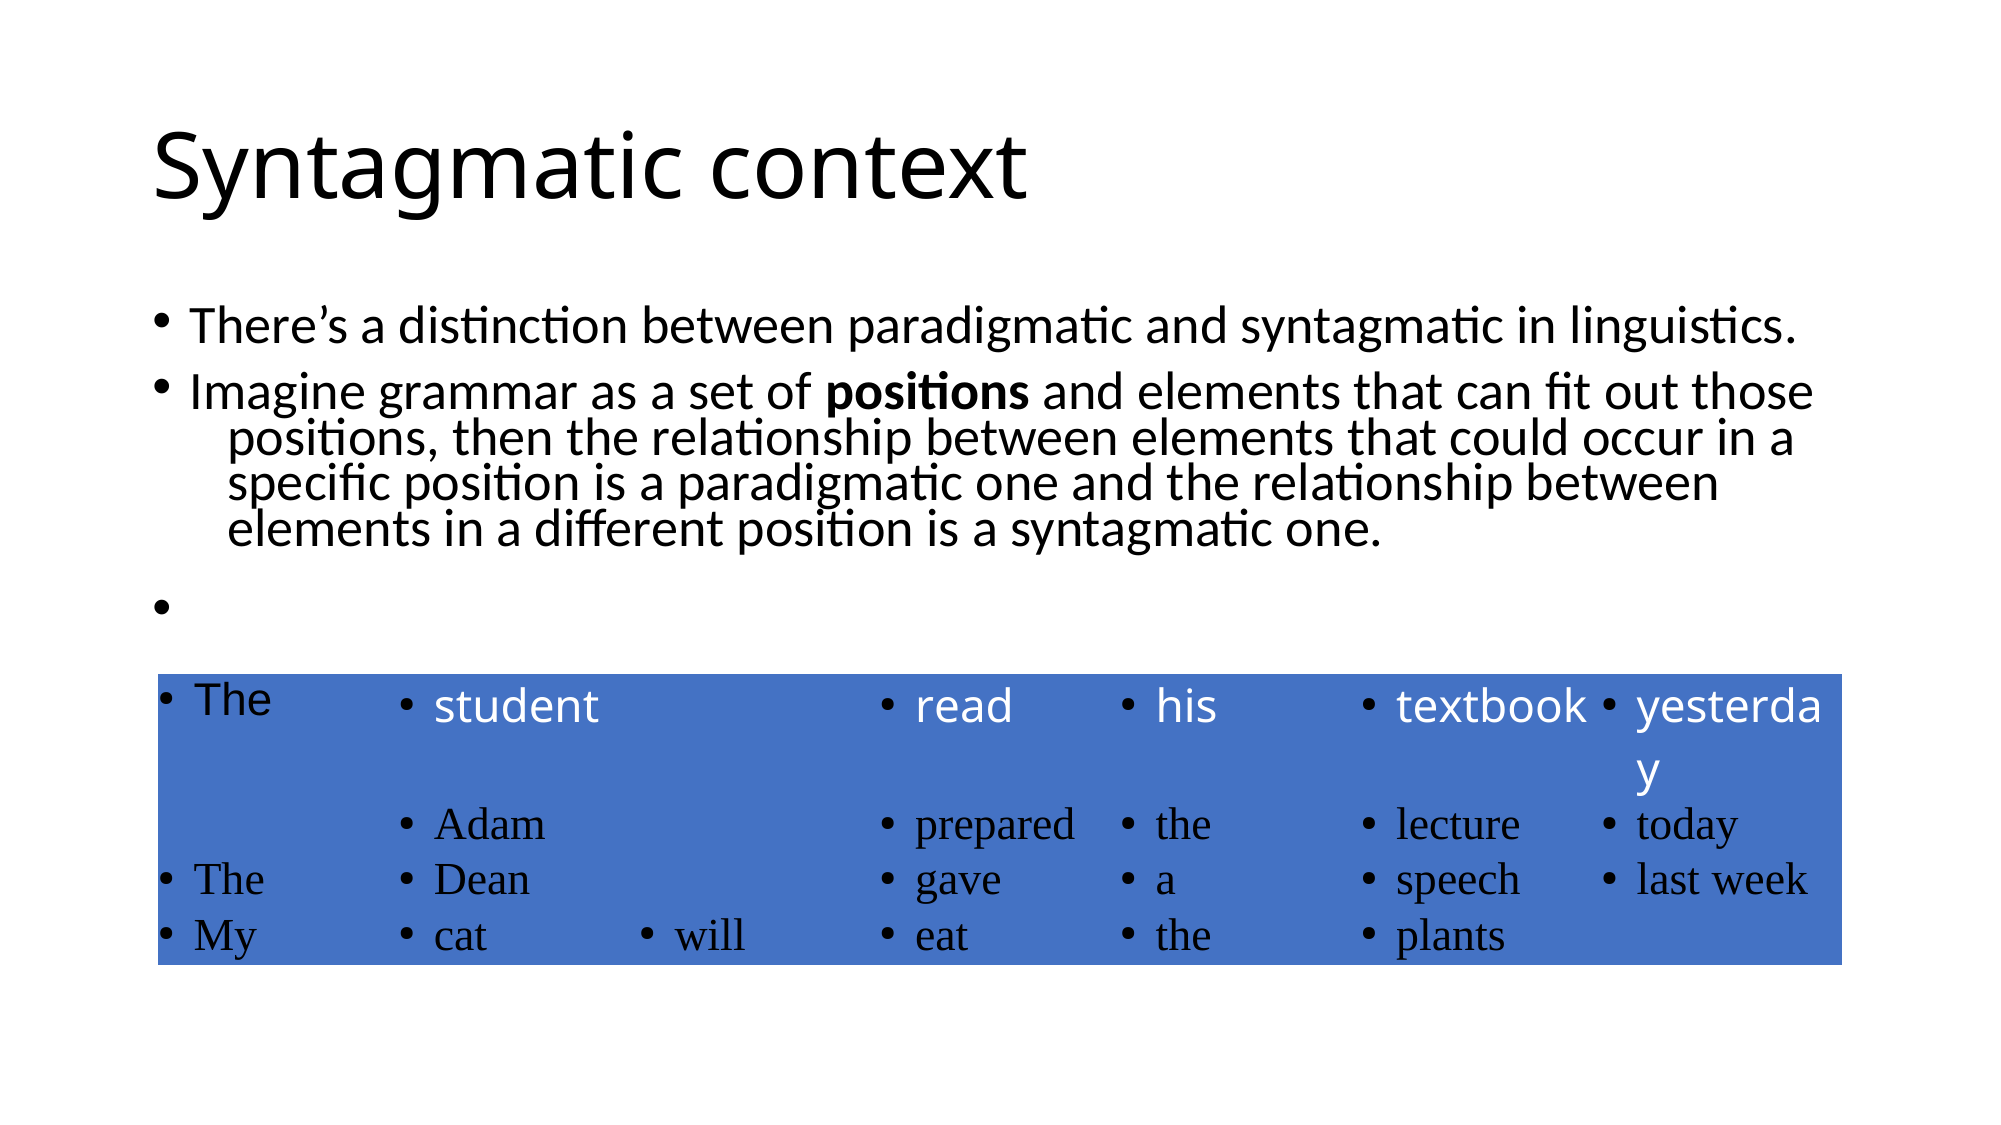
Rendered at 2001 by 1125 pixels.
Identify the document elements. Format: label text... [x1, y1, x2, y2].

table_cell a [1120, 854, 1361, 910]
table_header The [158, 674, 399, 799]
table_cell prepared [880, 799, 1120, 854]
table_cell the [1120, 799, 1361, 854]
table_header yesterday [1601, 674, 1842, 799]
table_cell [639, 854, 880, 910]
table_cell cat [399, 910, 639, 965]
table_cell gave [880, 854, 1120, 910]
table_cell the [1120, 910, 1361, 965]
table_header read [880, 674, 1120, 799]
table_cell plants [1361, 910, 1601, 965]
table_cell lecture [1361, 799, 1601, 854]
table_cell Dean [399, 854, 639, 910]
list There’s a distinction between paradigmatic and syntagmatic in linguistics. Imagine grammar as a set of positions and elements that can fit out those positions, then the relationship between elements that could occur in a specific position is a paradigmatic one and the relationship between elements in a different position is a syntagmatic one. [137, 299, 1863, 587]
table_header textbook [1361, 674, 1601, 799]
table_cell Adam [399, 799, 639, 854]
table_cell last week [1601, 854, 1842, 910]
table_cell will [639, 910, 880, 965]
table_cell speech [1361, 854, 1601, 910]
table_header [639, 674, 880, 799]
table_cell [1601, 910, 1842, 965]
table_cell The [158, 854, 399, 910]
table_cell today [1601, 799, 1842, 854]
table_header his [1120, 674, 1361, 799]
table_cell [158, 799, 399, 854]
table_header student [399, 674, 639, 799]
title Syntagmatic context [137, 59, 1863, 278]
table_cell [639, 799, 880, 854]
table_cell My [158, 910, 399, 965]
table_cell eat [880, 910, 1120, 965]
